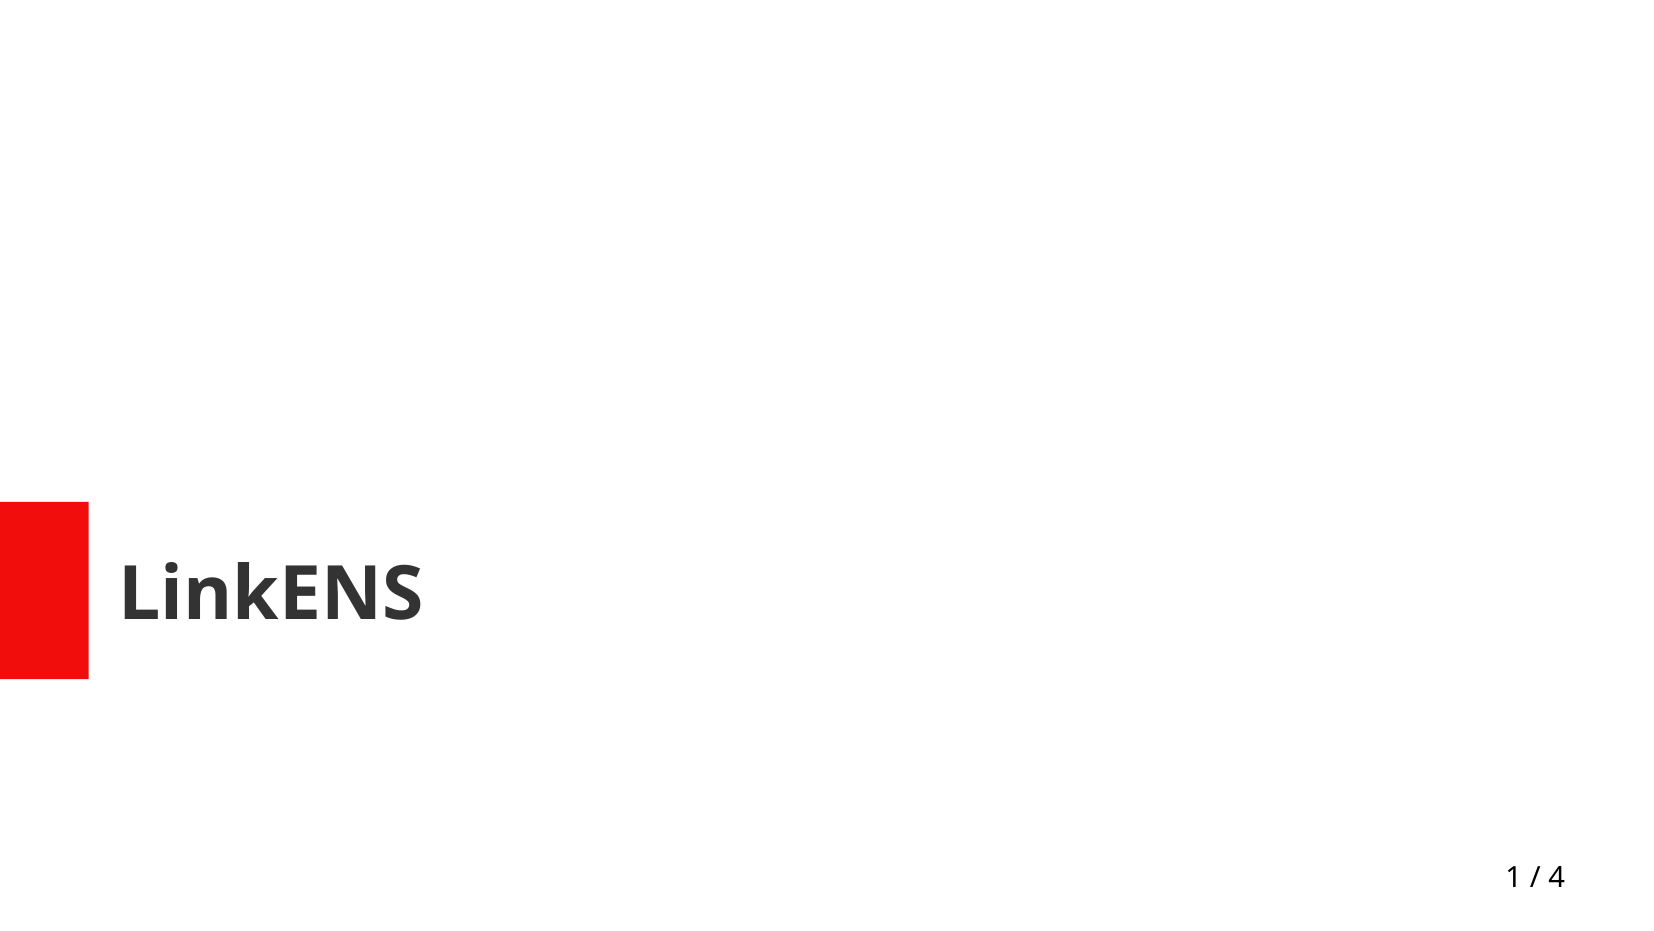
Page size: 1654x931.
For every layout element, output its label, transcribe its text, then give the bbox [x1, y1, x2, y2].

title LinkENS [118, 501, 1536, 680]
